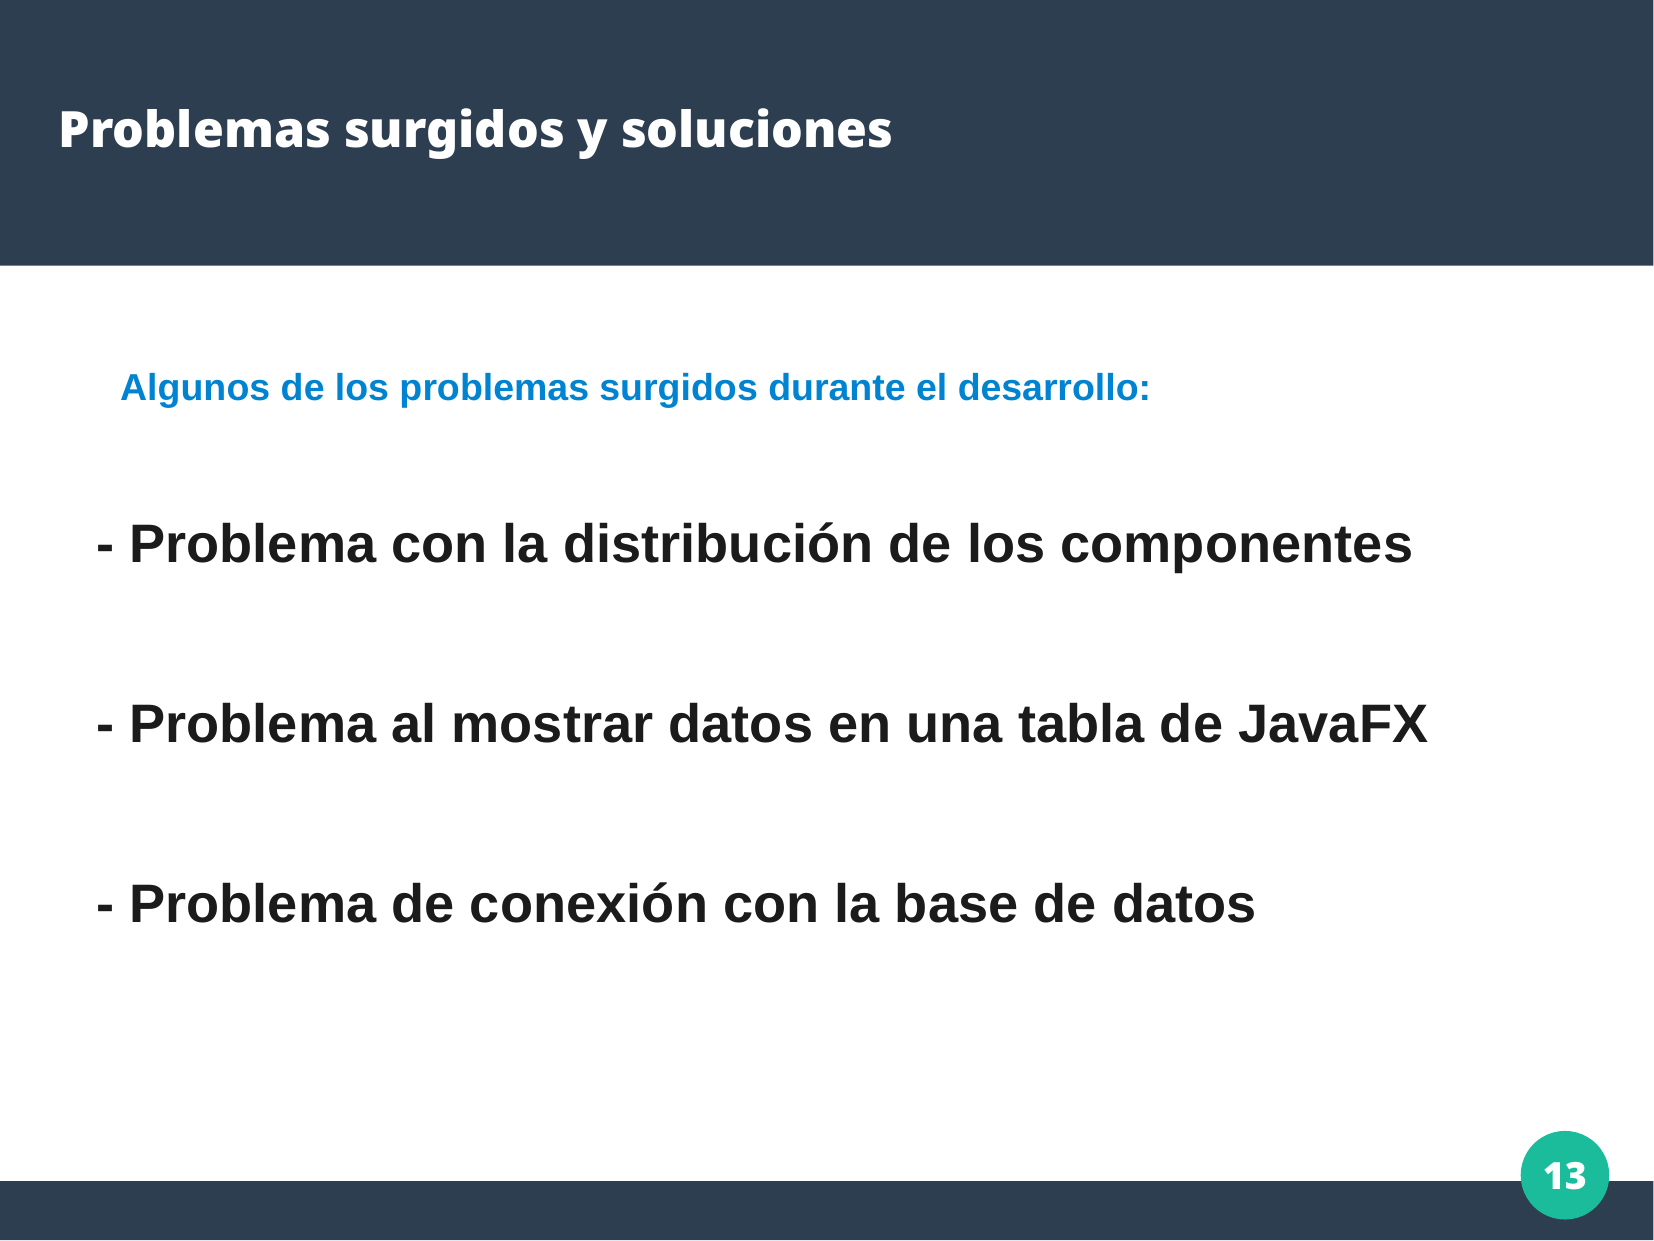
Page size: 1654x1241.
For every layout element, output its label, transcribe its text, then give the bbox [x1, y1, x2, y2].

list - Problema con la distribución de los componentes - Problema al mostrar datos en una tabla de JavaFX - Problema de conexión con la base de datos [59, 513, 1595, 1004]
title Problemas surgidos y soluciones [59, 49, 1595, 207]
list Algunos de los problemas surgidos durante el desarrollo: [82, 366, 1619, 473]
